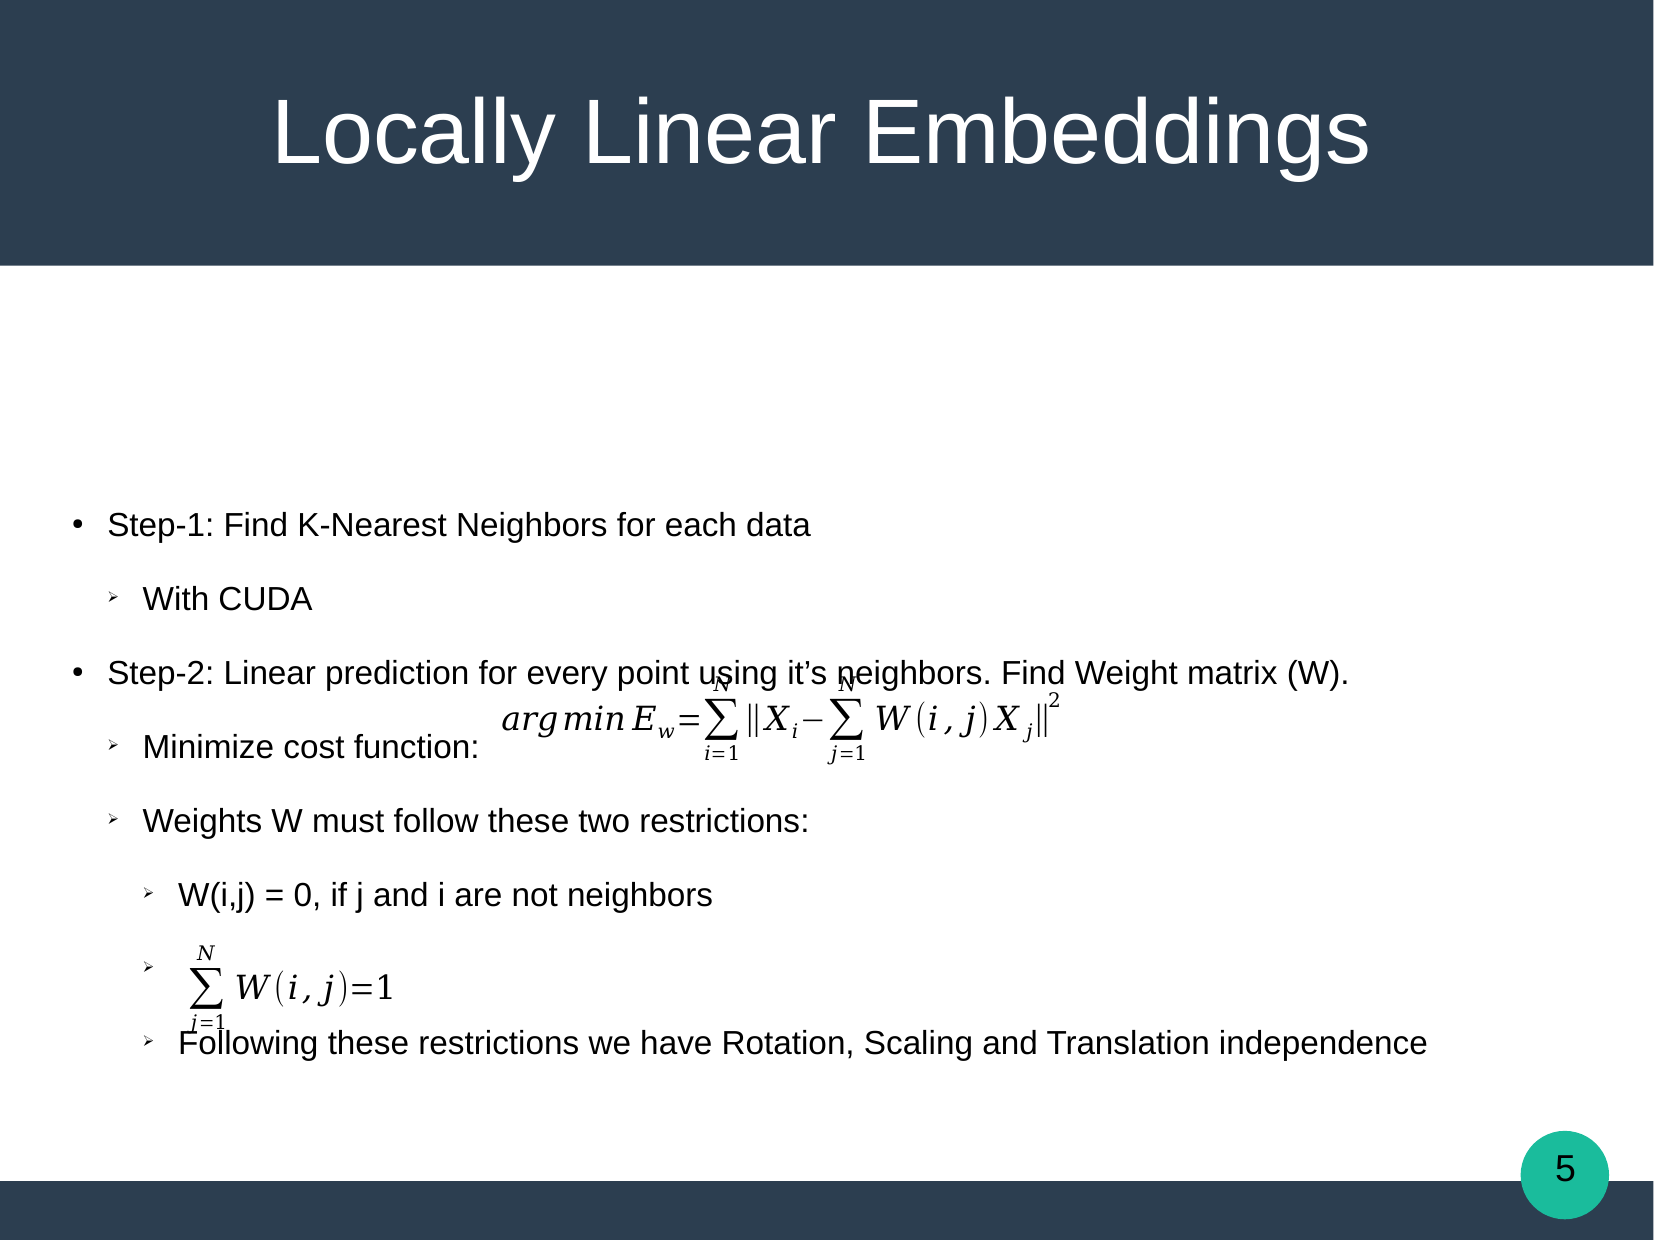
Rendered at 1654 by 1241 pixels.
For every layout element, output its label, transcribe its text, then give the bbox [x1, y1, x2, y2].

title Locally Linear Embeddings [54, 6, 1591, 259]
subtitle Step-1: Find K-Nearest Neighbors for each data With CUDA Step-2: Linear prediction for every point using it’s neighbors. Find Weight matrix (W). Minimize cost function: Weights W must follow these two restrictions: W(i,j) = 0, if j and i are not neighbors Following these restrictions we have Rotation, Scaling and Translation independence [71, 405, 1561, 1126]
chart [180, 941, 404, 1035]
chart [495, 672, 1067, 766]
text_box <number> [1540, 1140, 1654, 1223]
